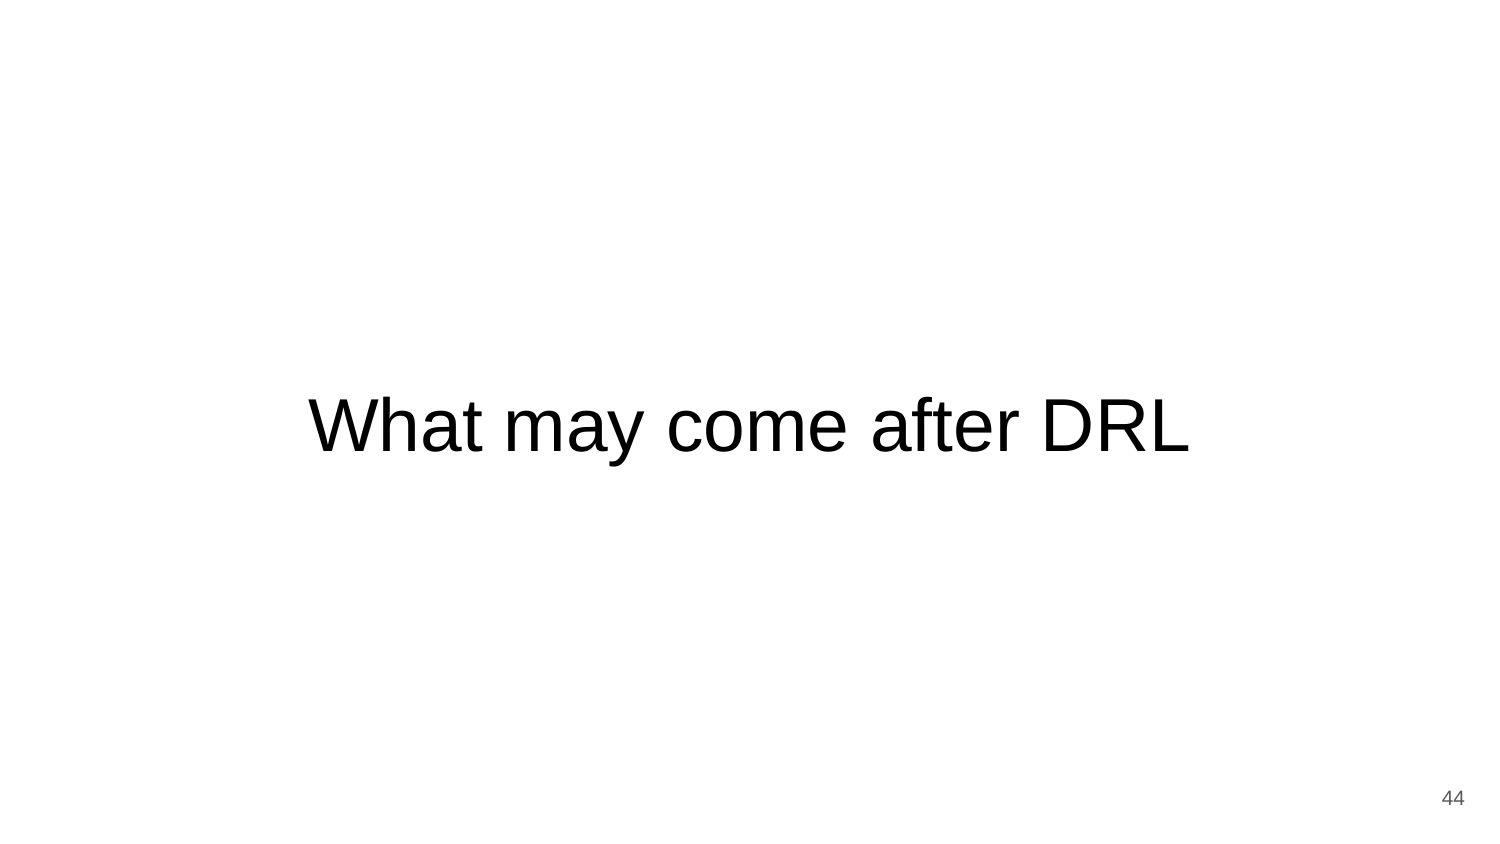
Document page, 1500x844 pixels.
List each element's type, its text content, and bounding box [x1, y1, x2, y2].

slide_number <number> [1389, 764, 1480, 830]
title What may come after DRL [51, 352, 1449, 491]
